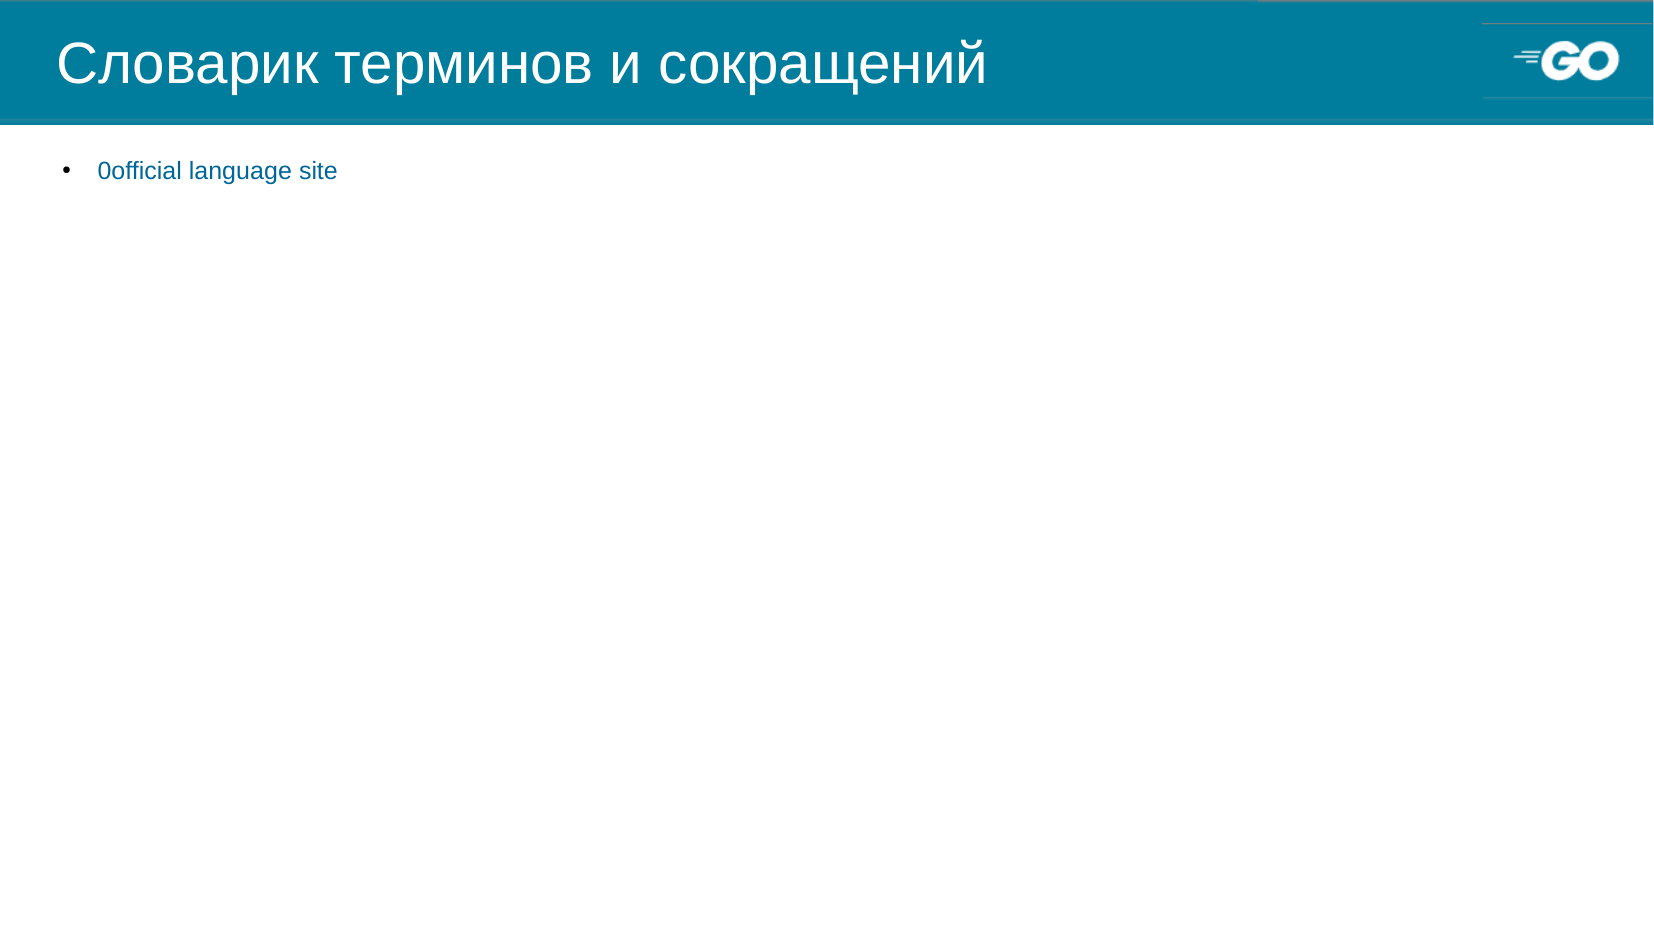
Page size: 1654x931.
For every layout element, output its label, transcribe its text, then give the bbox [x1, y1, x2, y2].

picture [1542, 41, 1619, 81]
text_box Словарик терминов и сокращений [41, 23, 1495, 104]
text_box 0official language site [47, 149, 1607, 886]
